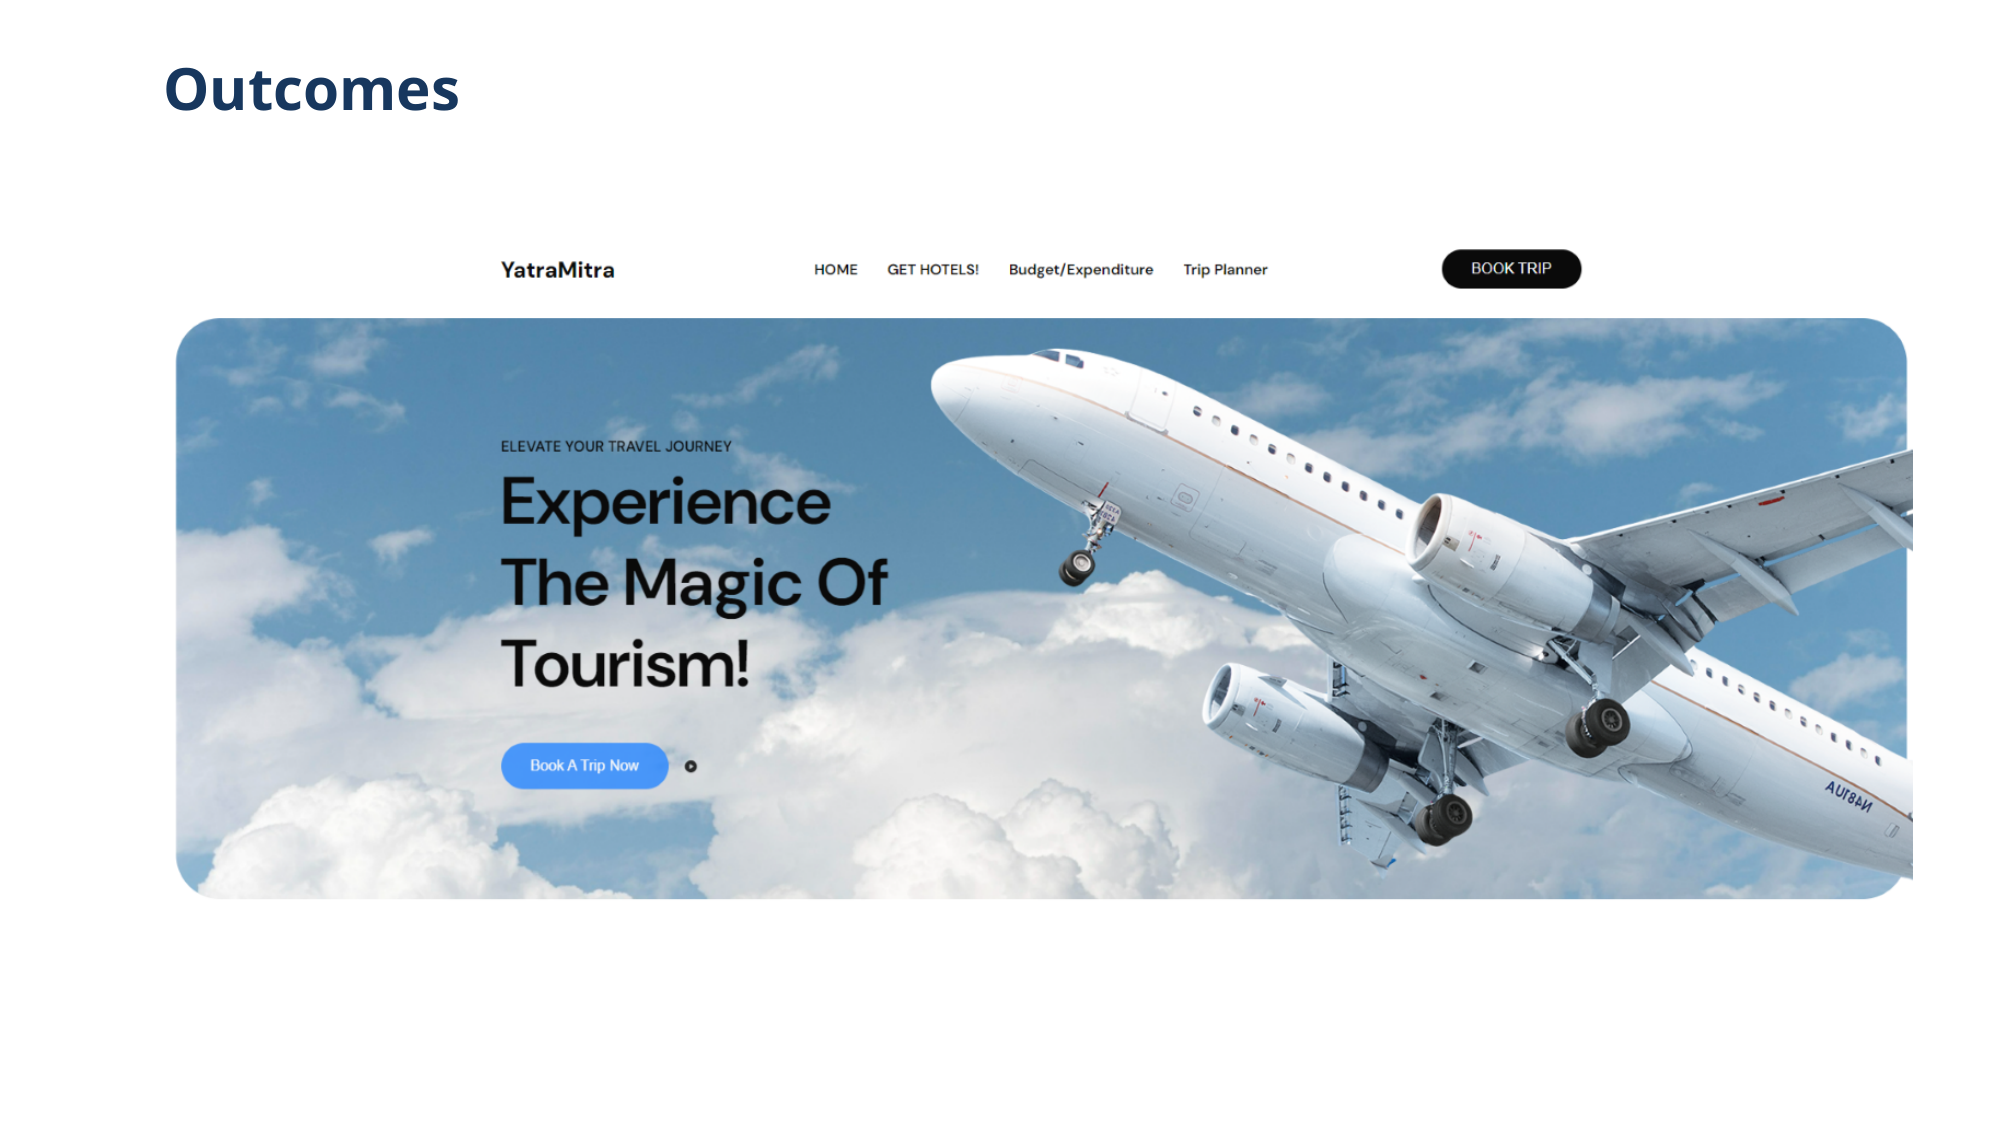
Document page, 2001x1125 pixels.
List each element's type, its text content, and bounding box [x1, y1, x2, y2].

picture [162, 235, 1913, 978]
title Outcomes [133, 45, 1884, 126]
